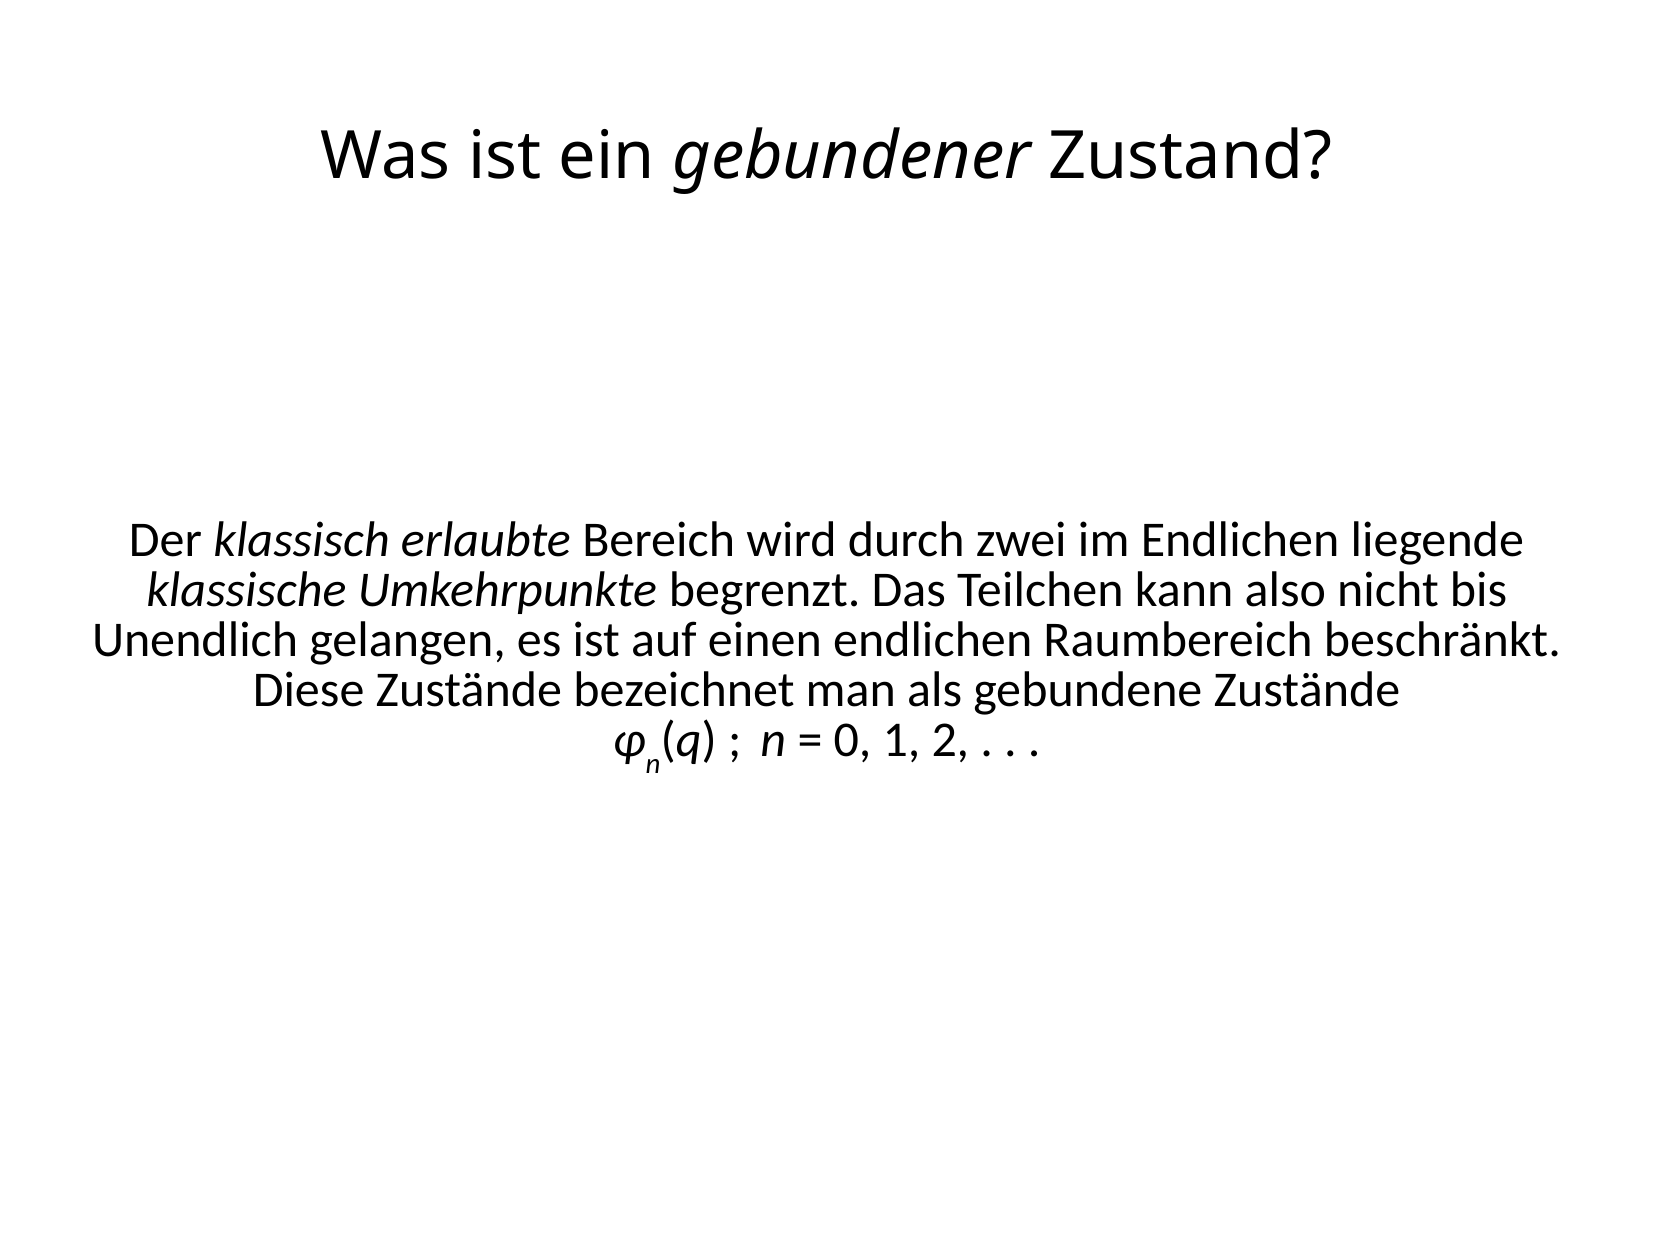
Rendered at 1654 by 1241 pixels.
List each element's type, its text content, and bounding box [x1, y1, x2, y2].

subtitle Der klassisch erlaubte Bereich wird durch zwei im Endlichen liegende klassische Umkehrpunkte begrenzt. Das Teilchen kann also nicht bis Unendlich gelangen, es ist auf einen endlichen Raumbereich beschränkt. Diese Zustände bezeichnet man als gebundene Zustände φn(q) ; n = 0, 1, 2, . . . [82, 290, 1571, 1010]
title Was ist ein gebundener Zustand? [82, 49, 1571, 257]
